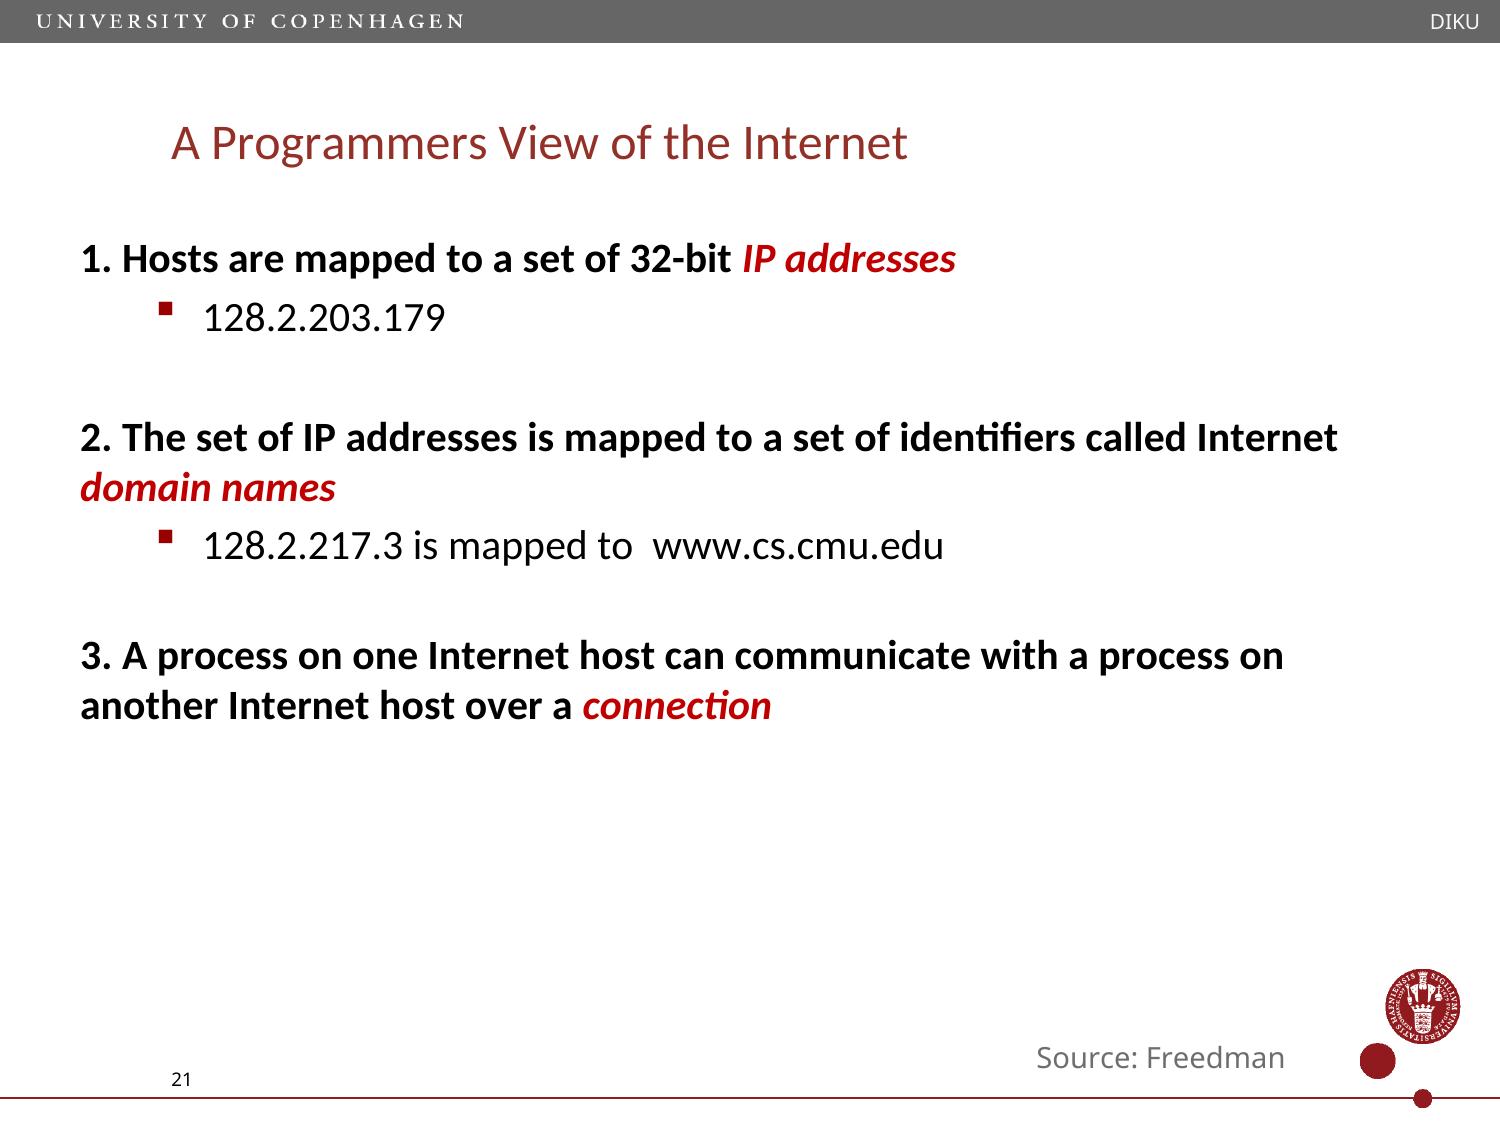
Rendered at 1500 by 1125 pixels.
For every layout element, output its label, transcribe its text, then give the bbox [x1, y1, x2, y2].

text_box DIKU [469, 0, 1495, 43]
picture [0, 910, 1500, 1122]
text_box Source: Freedman [1021, 1040, 1341, 1083]
text_box A Programmers View of the Internet [171, 75, 1329, 171]
text_box 1. Hosts are mapped to a set of 32-bit IP addresses 128.2.203.179 2. The set of IP addresses is mapped to a set of identifiers called Internet domain names 128.2.217.3 is mapped to www.cs.cmu.edu 3. A process on one Internet host can communicate with a process on another Internet host over a connection [65, 223, 1361, 1040]
text_box <number> [171, 1067, 522, 1092]
